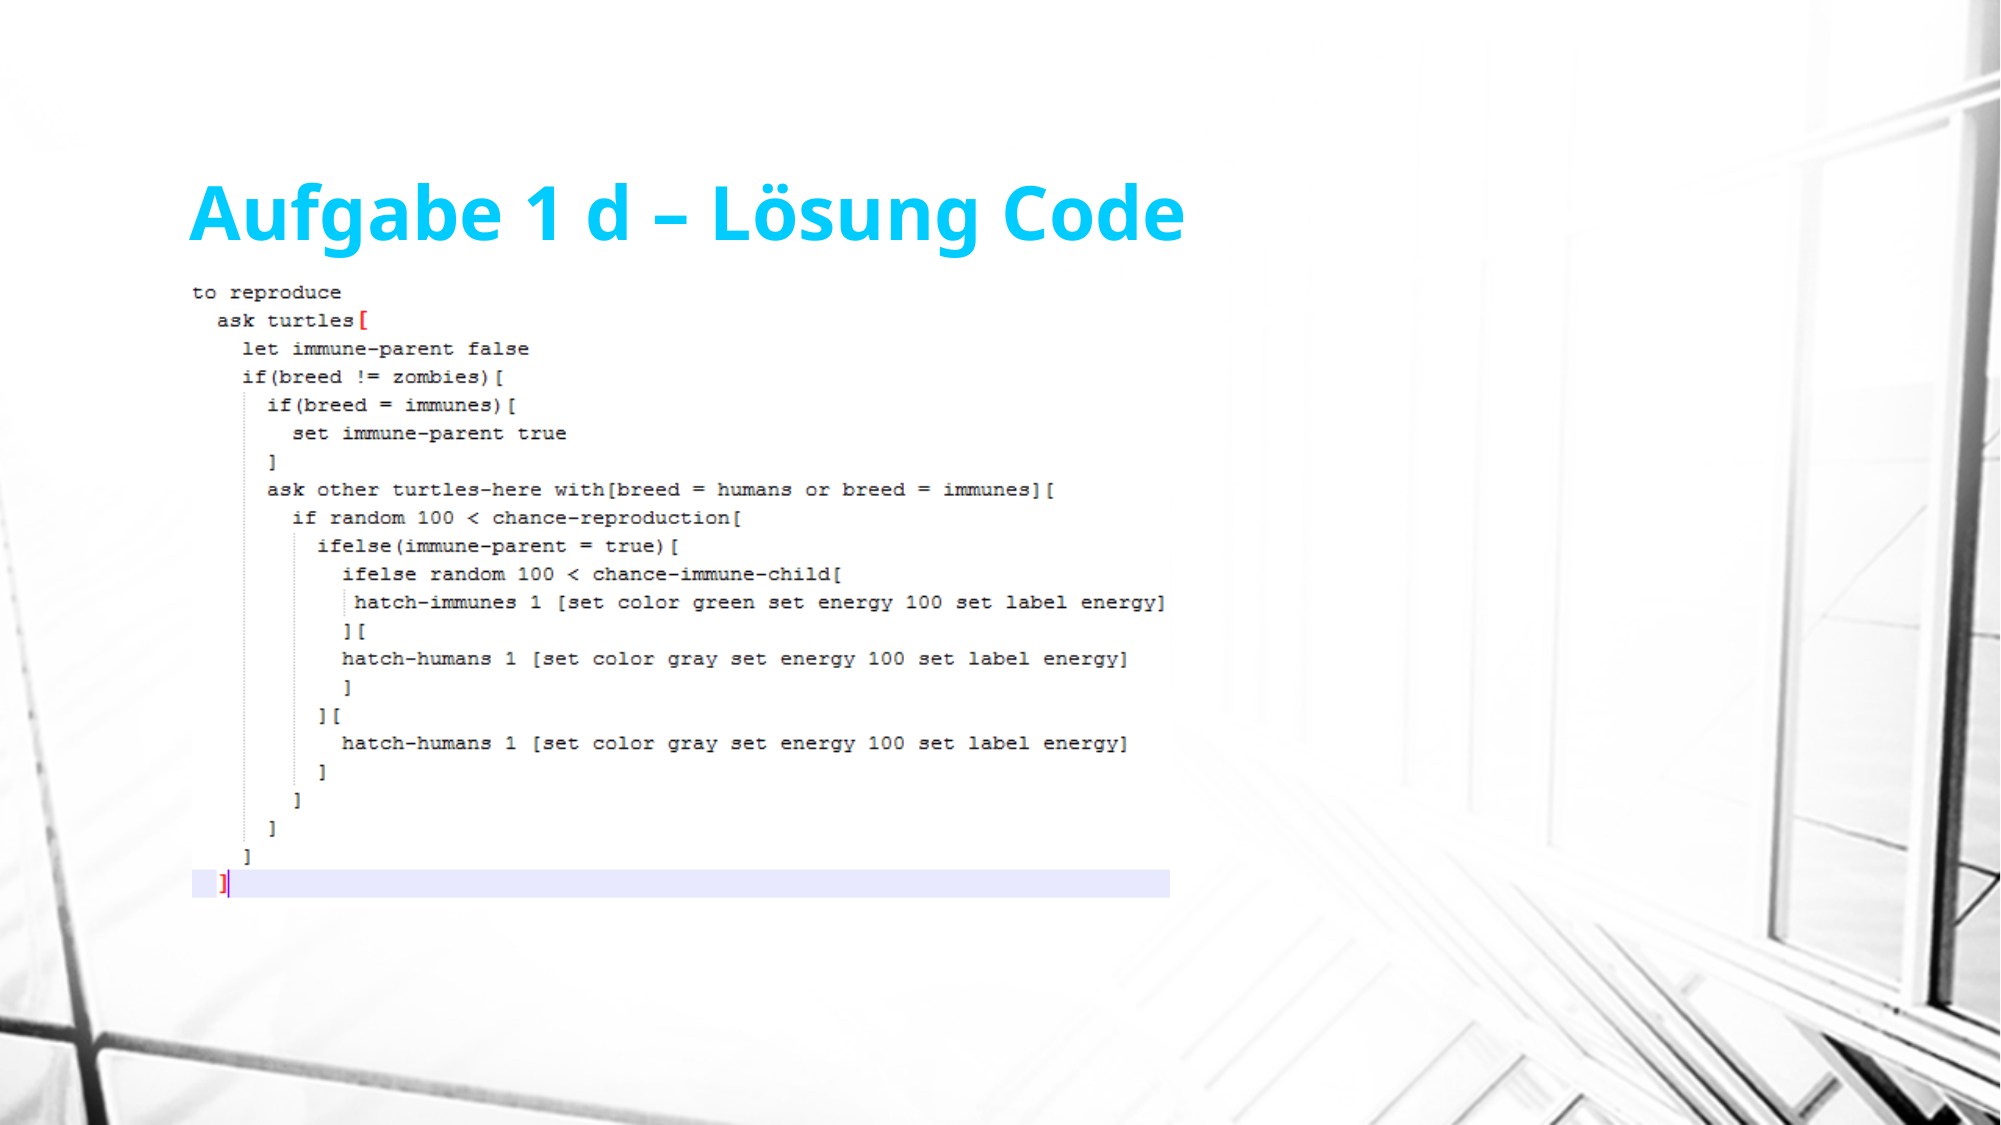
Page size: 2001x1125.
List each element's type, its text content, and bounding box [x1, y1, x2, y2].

title Aufgabe 1 d – Lösung Code [174, 87, 1831, 263]
picture [0, 0, 2001, 1125]
